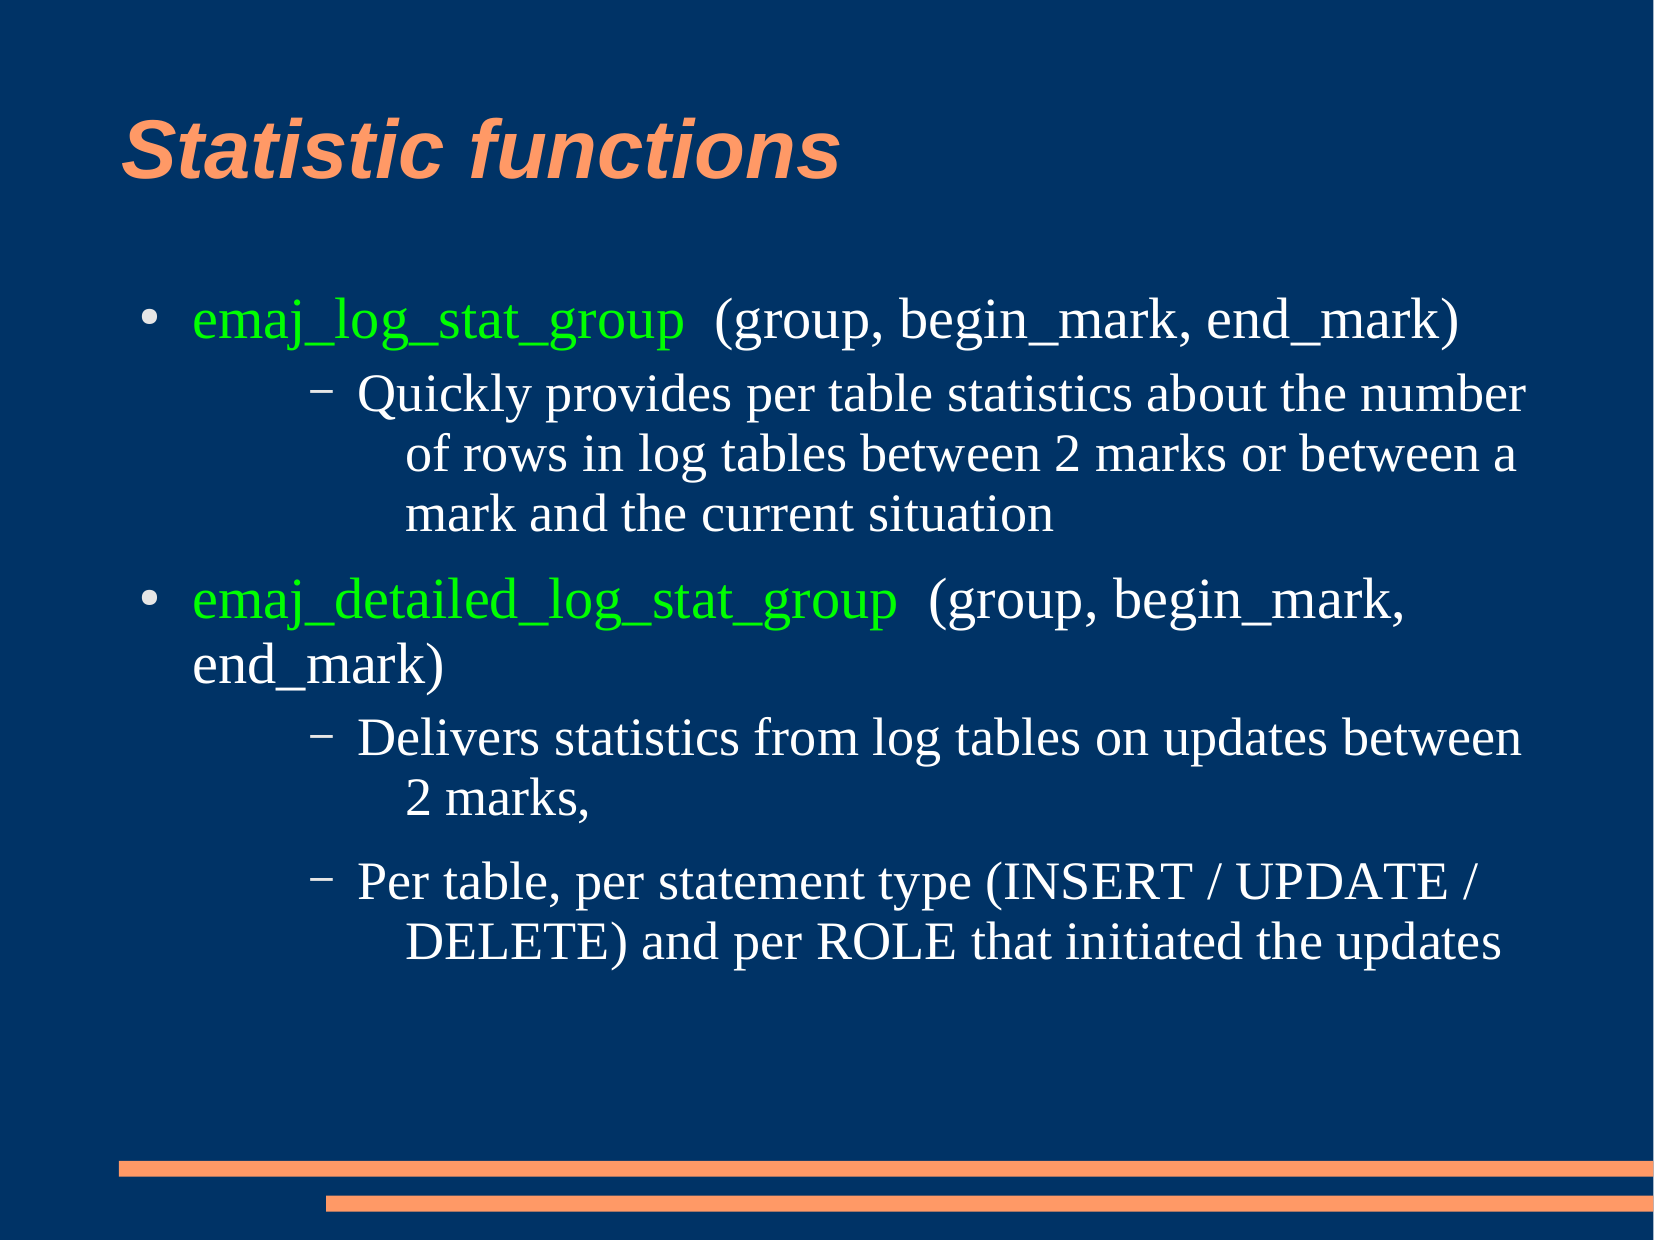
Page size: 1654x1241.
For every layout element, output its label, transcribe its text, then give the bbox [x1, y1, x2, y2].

title Statistic functions [121, 53, 1534, 246]
list emaj_log_stat_group (group, begin_mark, end_mark) Quickly provides per table statistics about the number of rows in log tables between 2 marks or between a mark and the current situation emaj_detailed_log_stat_group (group, begin_mark, end_mark) Delivers statistics from log tables on updates between 2 marks, Per table, per statement type (INSERT / UPDATE / DELETE) and per ROLE that initiated the updates [121, 286, 1561, 1082]
